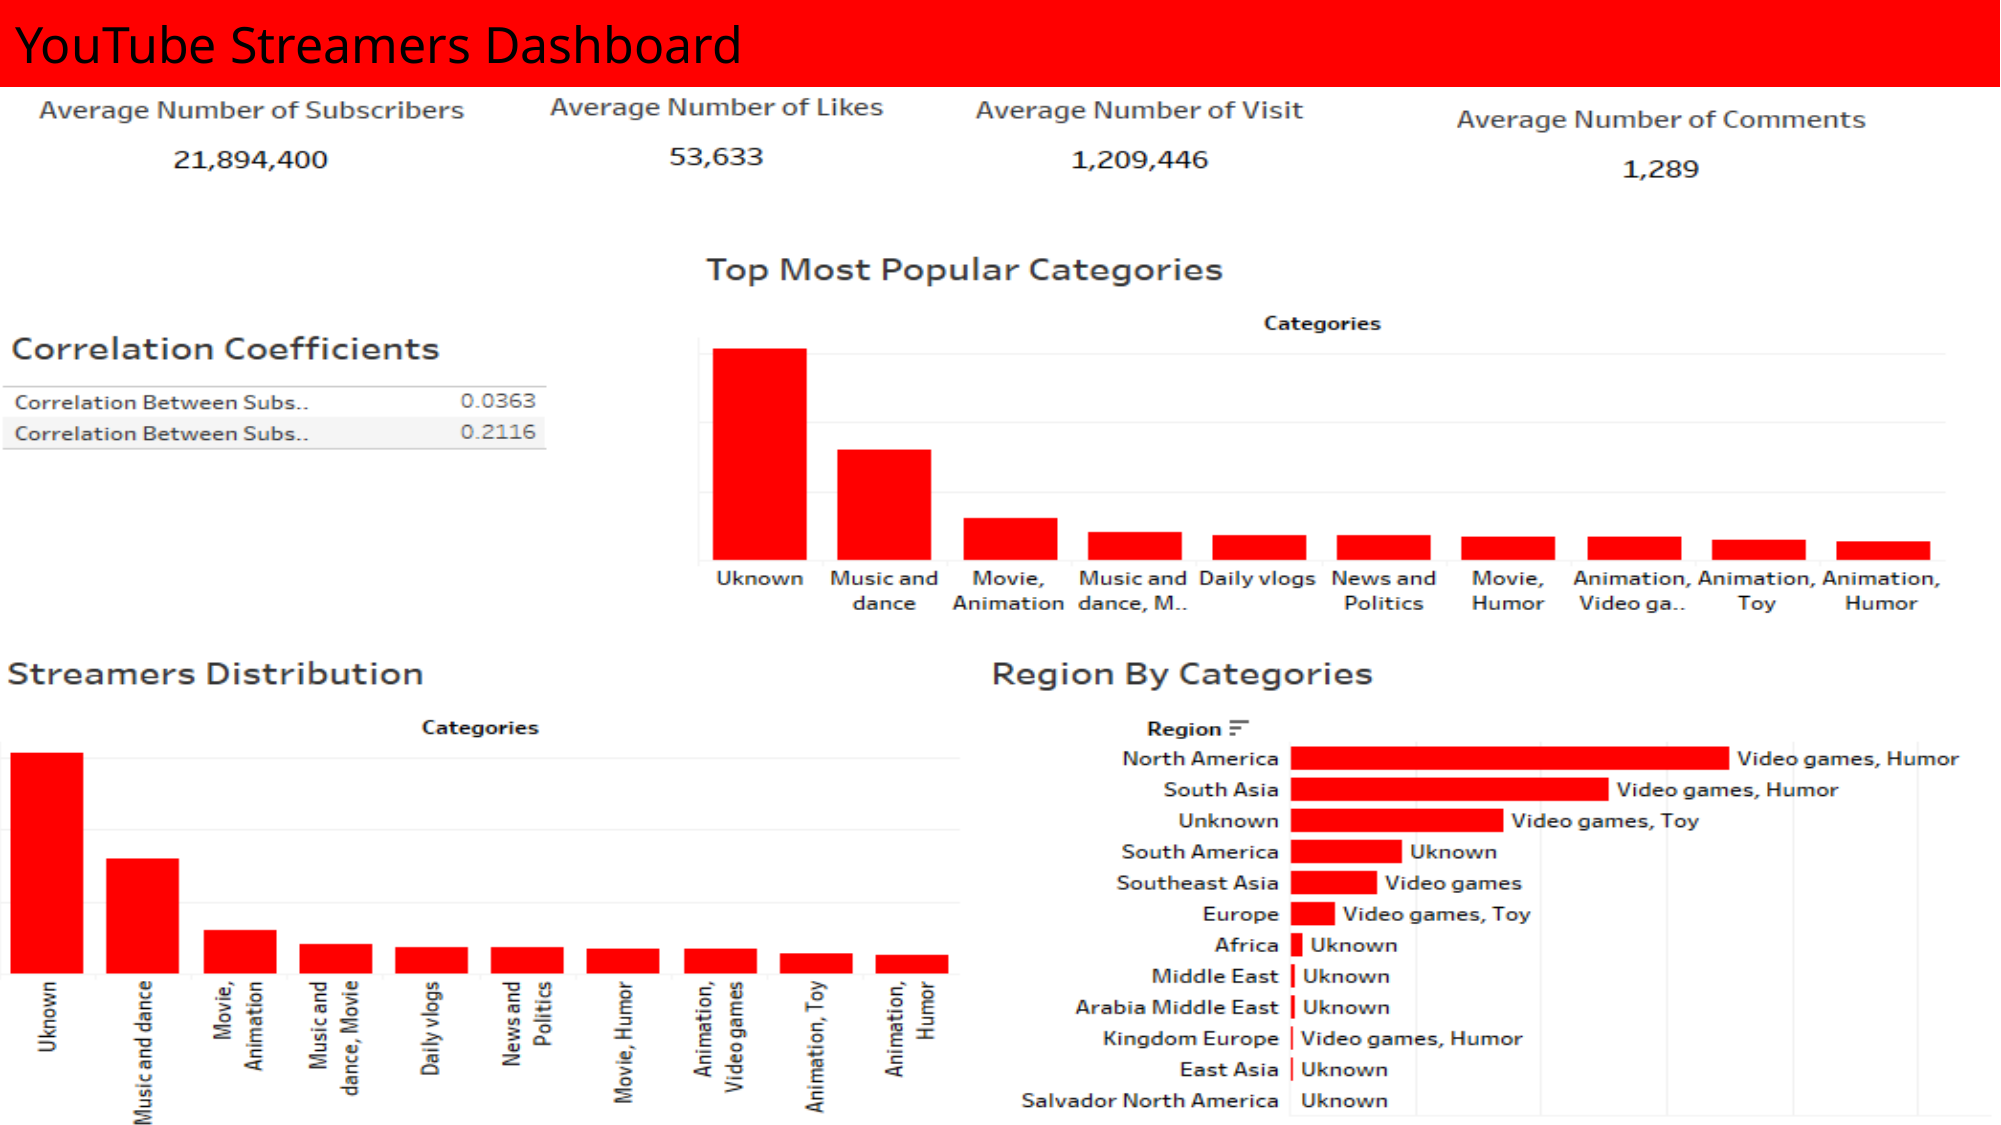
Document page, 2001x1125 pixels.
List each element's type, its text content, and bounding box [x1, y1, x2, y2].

text_box YouTube Streamers Dashboard [0, 0, 2000, 87]
picture [0, 87, 2000, 1125]
